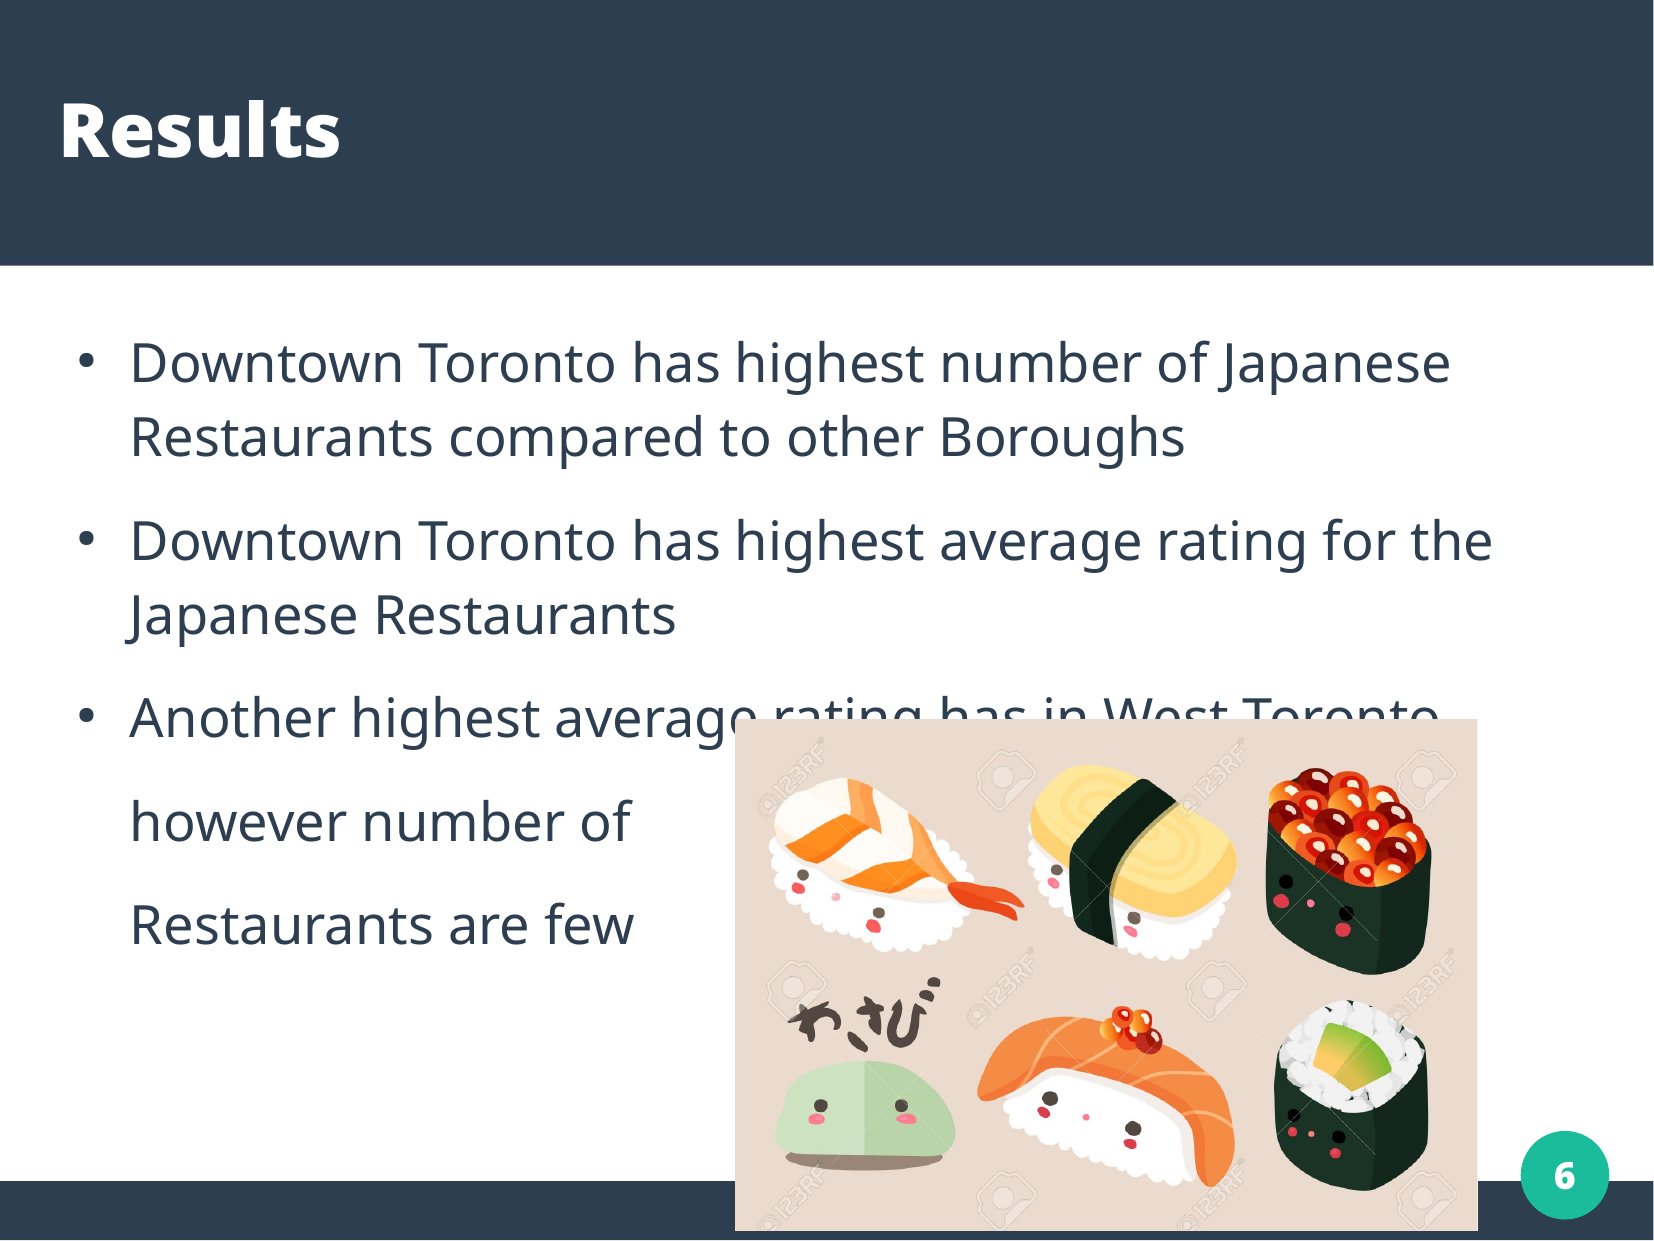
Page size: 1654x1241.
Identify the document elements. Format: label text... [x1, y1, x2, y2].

list Downtown Toronto has highest number of Japanese Restaurants compared to other Boroughs Downtown Toronto has highest average rating for the Japanese Restaurants Another highest average rating has in West Toronto however number of Restaurants are few [59, 324, 1595, 1152]
picture [735, 719, 1478, 1231]
title Results [59, 49, 1595, 207]
